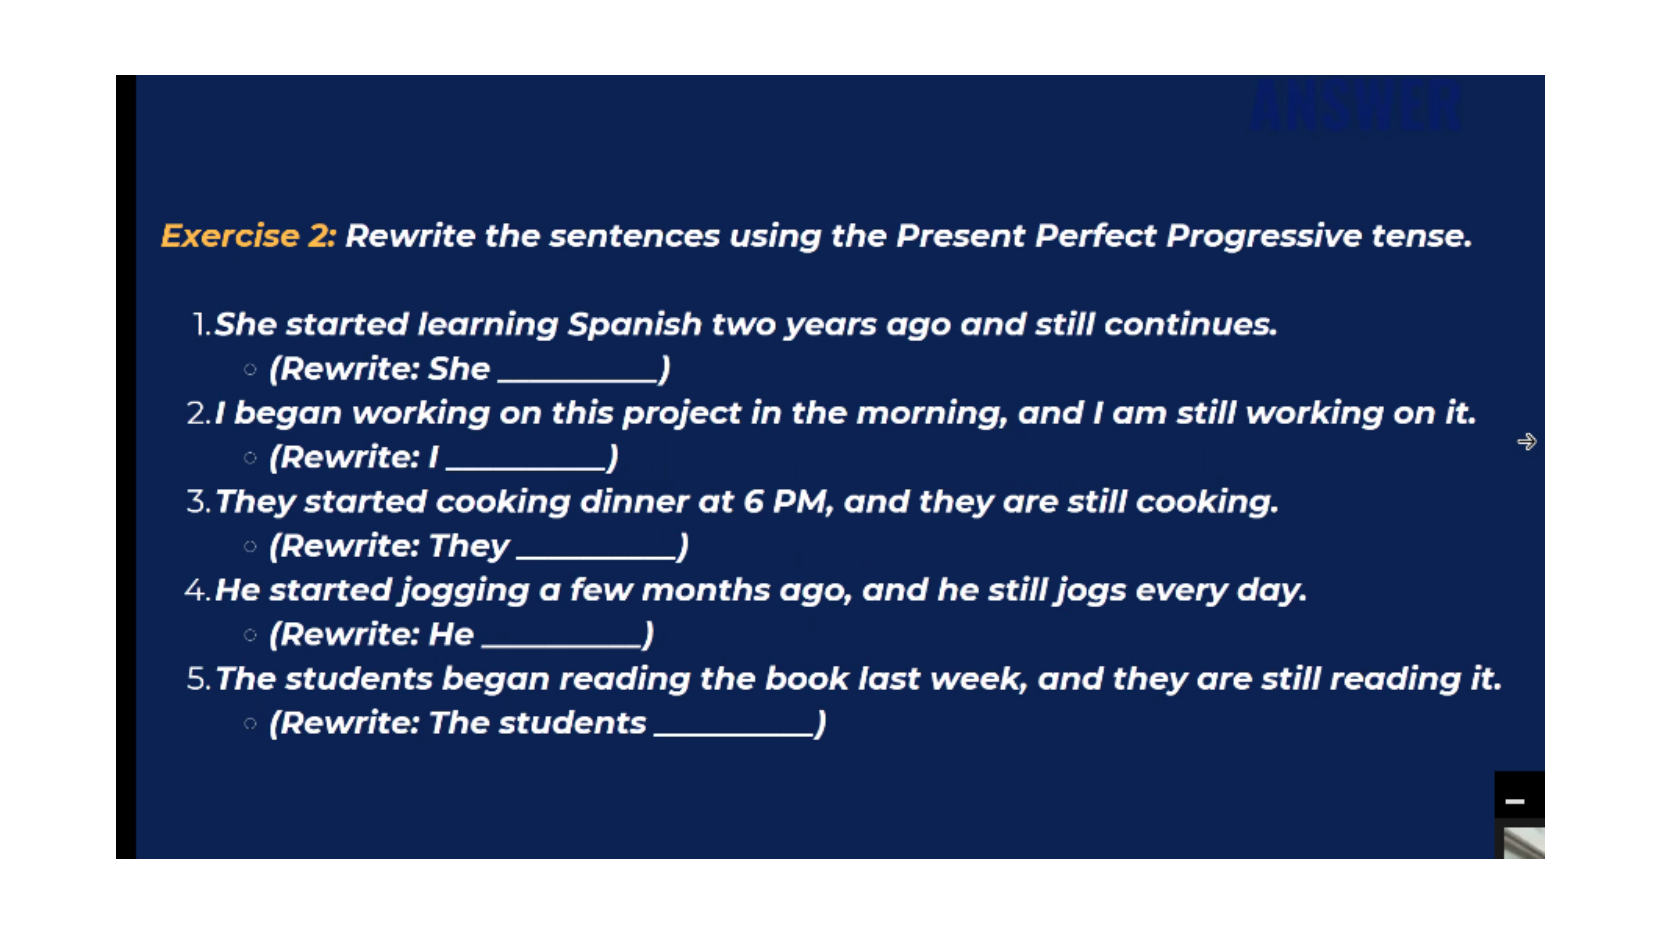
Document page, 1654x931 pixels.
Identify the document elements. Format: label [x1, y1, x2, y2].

picture [116, 75, 1545, 859]
